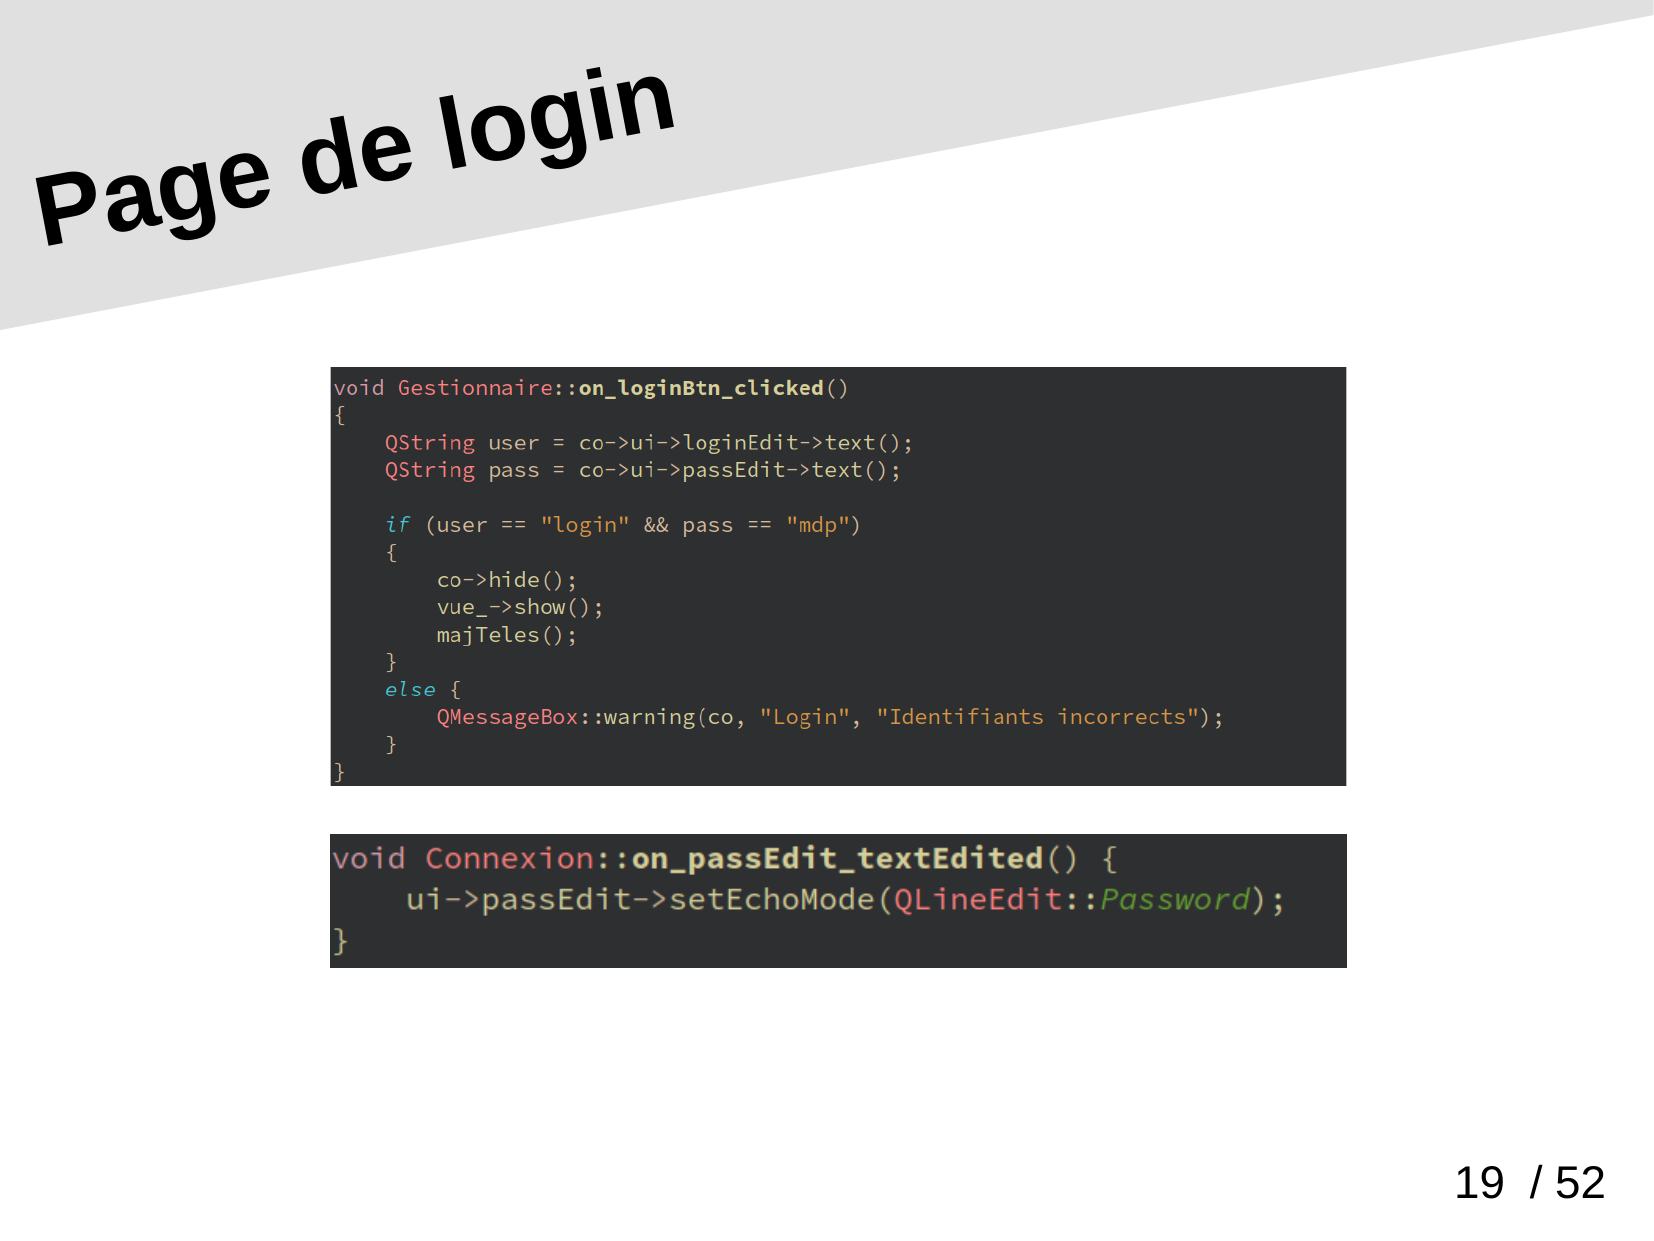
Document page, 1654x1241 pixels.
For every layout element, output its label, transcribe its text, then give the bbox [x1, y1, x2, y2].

picture [330, 367, 1347, 786]
title Page de login [16, 0, 1518, 315]
picture [330, 834, 1347, 968]
